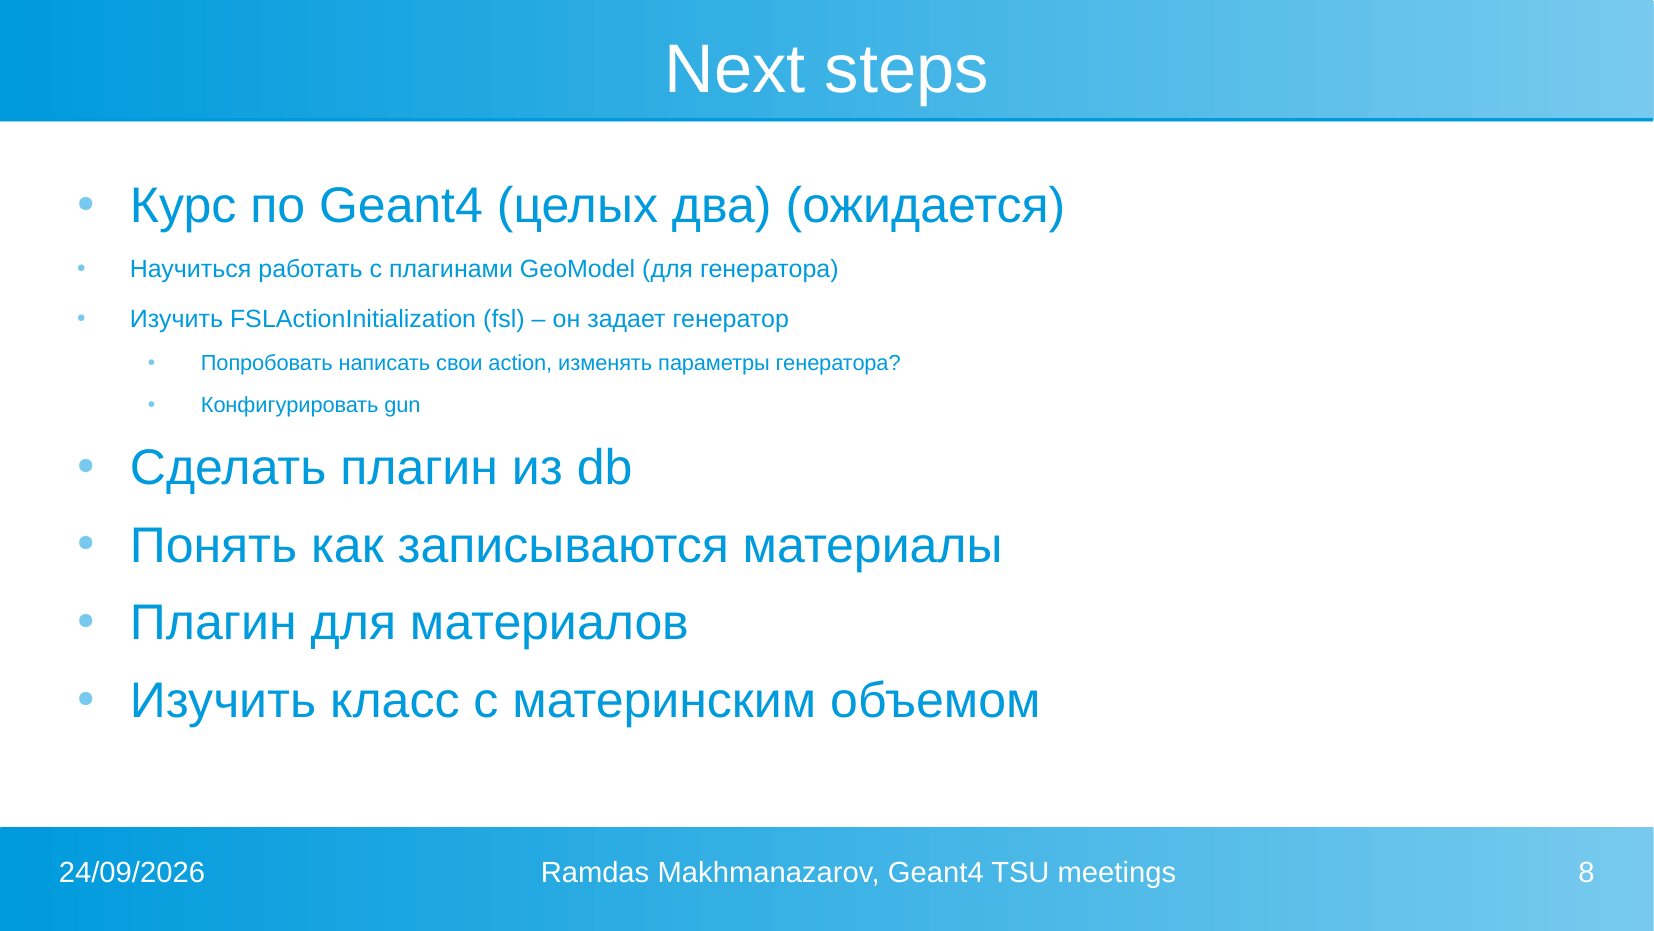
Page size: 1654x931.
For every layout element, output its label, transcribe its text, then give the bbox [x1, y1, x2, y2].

list Курс по Geant4 (целых два) (ожидается) Научиться работать с плагинами GeoModel (для генератора) Изучить FSLActionInitialization (fsl) – он задает генератор Попробовать написать свои action, изменять параметры генератора? Конфигурировать gun Сделать плагин из db Понять как записываются материалы Плагин для материалов Изучить класс с материнским объемом [59, 177, 1595, 768]
title Next steps [59, 29, 1595, 108]
